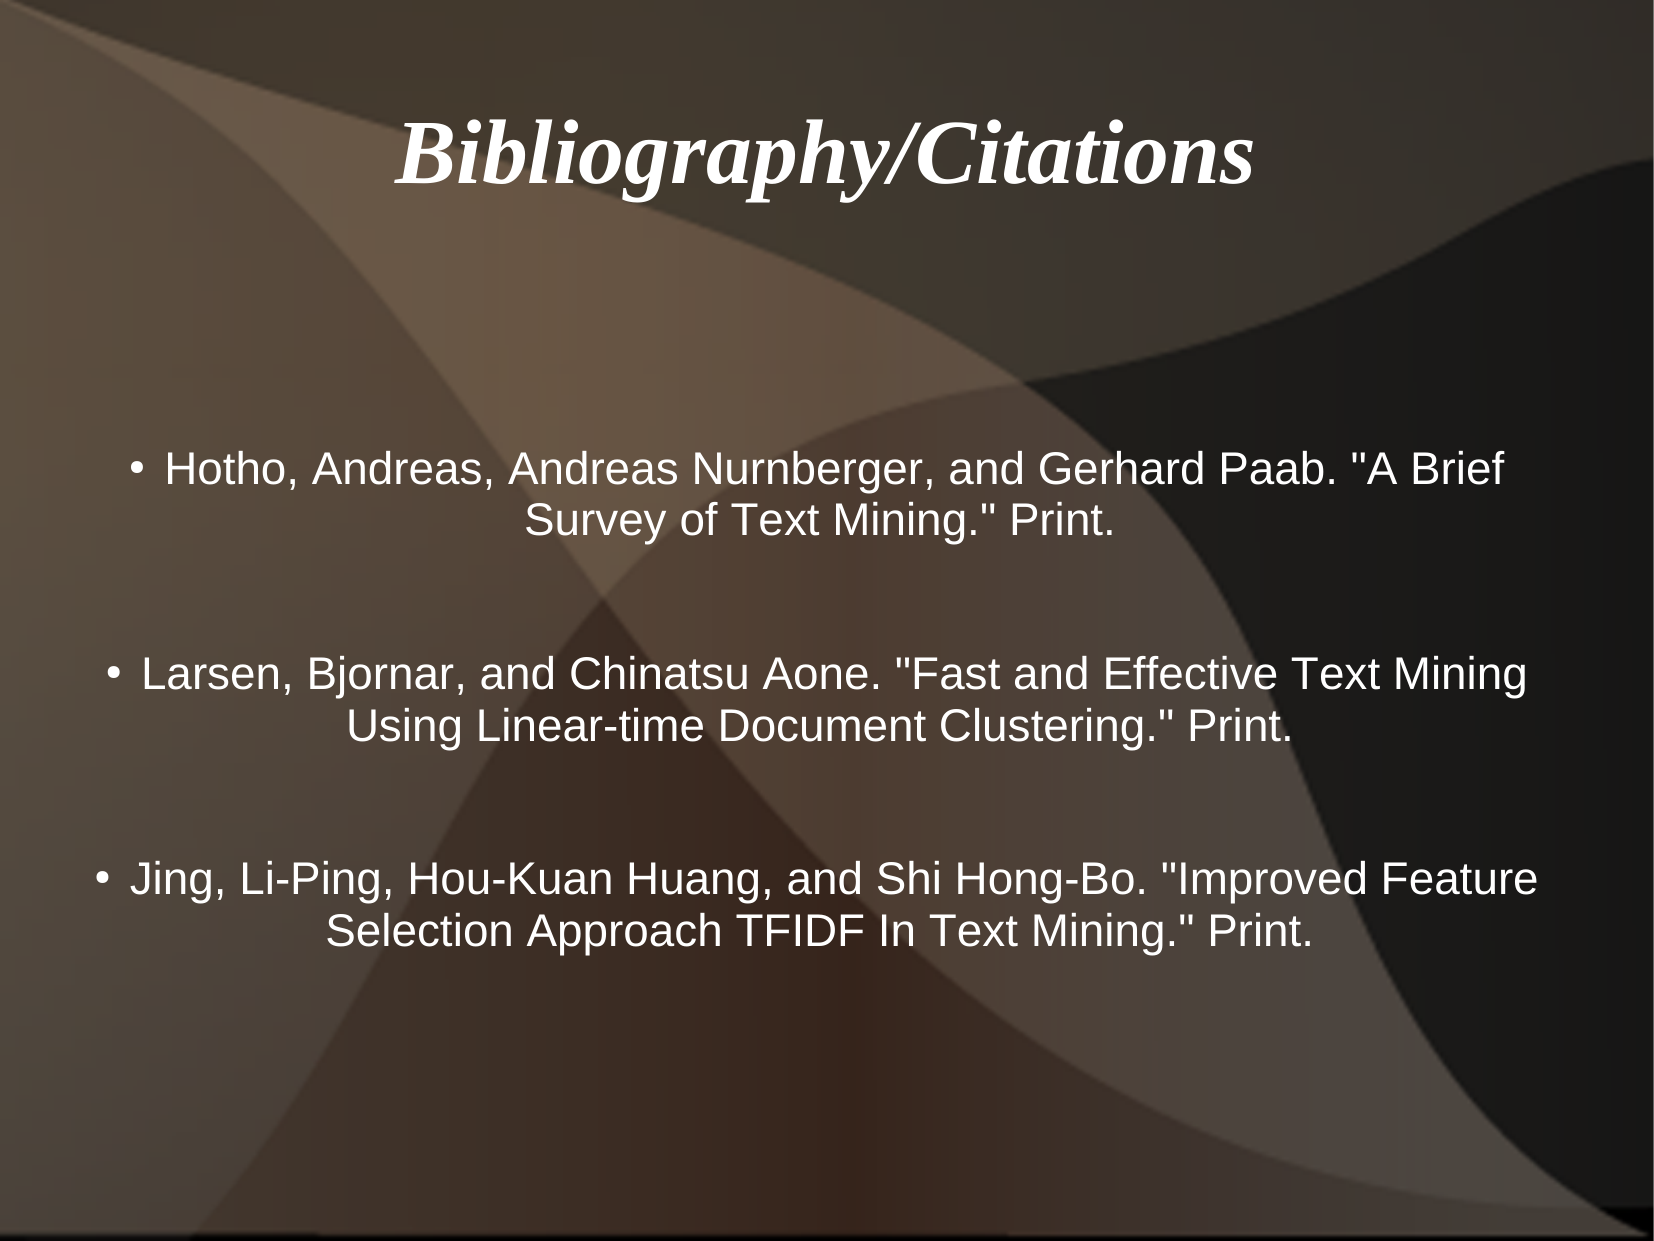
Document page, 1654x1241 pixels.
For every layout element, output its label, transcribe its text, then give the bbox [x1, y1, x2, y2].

picture [0, 0, 1654, 1241]
title Bibliography/Citations [82, 56, 1571, 250]
subtitle Hotho, Andreas, Andreas Nurnberger, and Gerhard Paab. "A Brief Survey of Text Mining." Print. Larsen, Bjornar, and Chinatsu Aone. "Fast and Effective Text Mining Using Linear-time Document Clustering." Print. Jing, Li-Ping, Hou-Kuan Huang, and Shi Hong-Bo. "Improved Feature Selection Approach TFIDF In Text Mining." Print. [82, 297, 1571, 1102]
